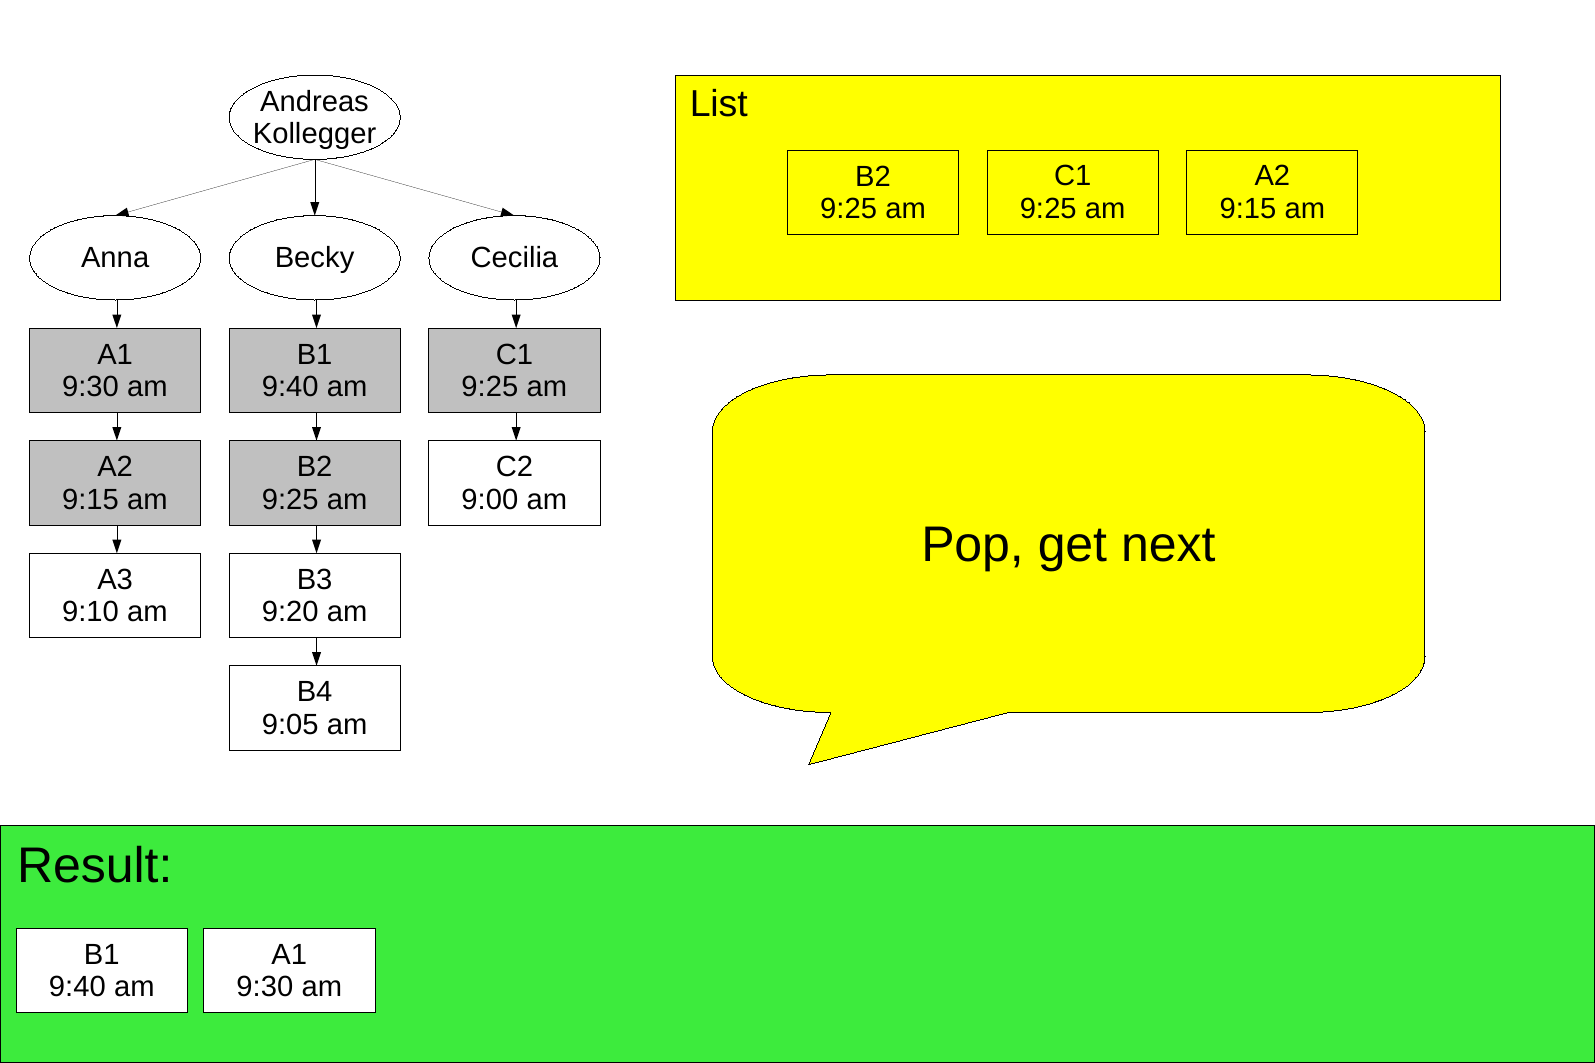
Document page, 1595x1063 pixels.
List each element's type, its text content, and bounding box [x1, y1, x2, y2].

text_box B1 9:40 am [229, 328, 401, 413]
text_box Result: [2, 829, 188, 901]
text_box A1 9:30 am [29, 328, 201, 413]
text_box B1 9:40 am [16, 928, 188, 1013]
text_box Becky [229, 215, 401, 301]
text_box Pop, get next [712, 374, 1426, 765]
text_box A1 9:30 am [203, 928, 376, 1013]
text_box [0, 825, 1595, 1063]
text_box List [675, 75, 763, 132]
text_box B2 9:25 am [229, 440, 401, 526]
text_box C2 9:00 am [428, 440, 601, 526]
text_box Andreas Kollegger [229, 75, 401, 160]
text_box C1 9:25 am [428, 328, 601, 413]
text_box A3 9:10 am [29, 553, 201, 638]
text_box B3 9:20 am [229, 553, 401, 638]
text_box Cecilia [428, 215, 601, 301]
text_box [675, 75, 1501, 301]
text_box Anna [29, 215, 201, 301]
text_box B2 9:25 am [787, 150, 959, 235]
text_box A2 9:15 am [29, 440, 201, 526]
text_box A2 9:15 am [1186, 150, 1358, 235]
text_box C1 9:25 am [987, 150, 1159, 235]
text_box B4 9:05 am [229, 665, 401, 751]
